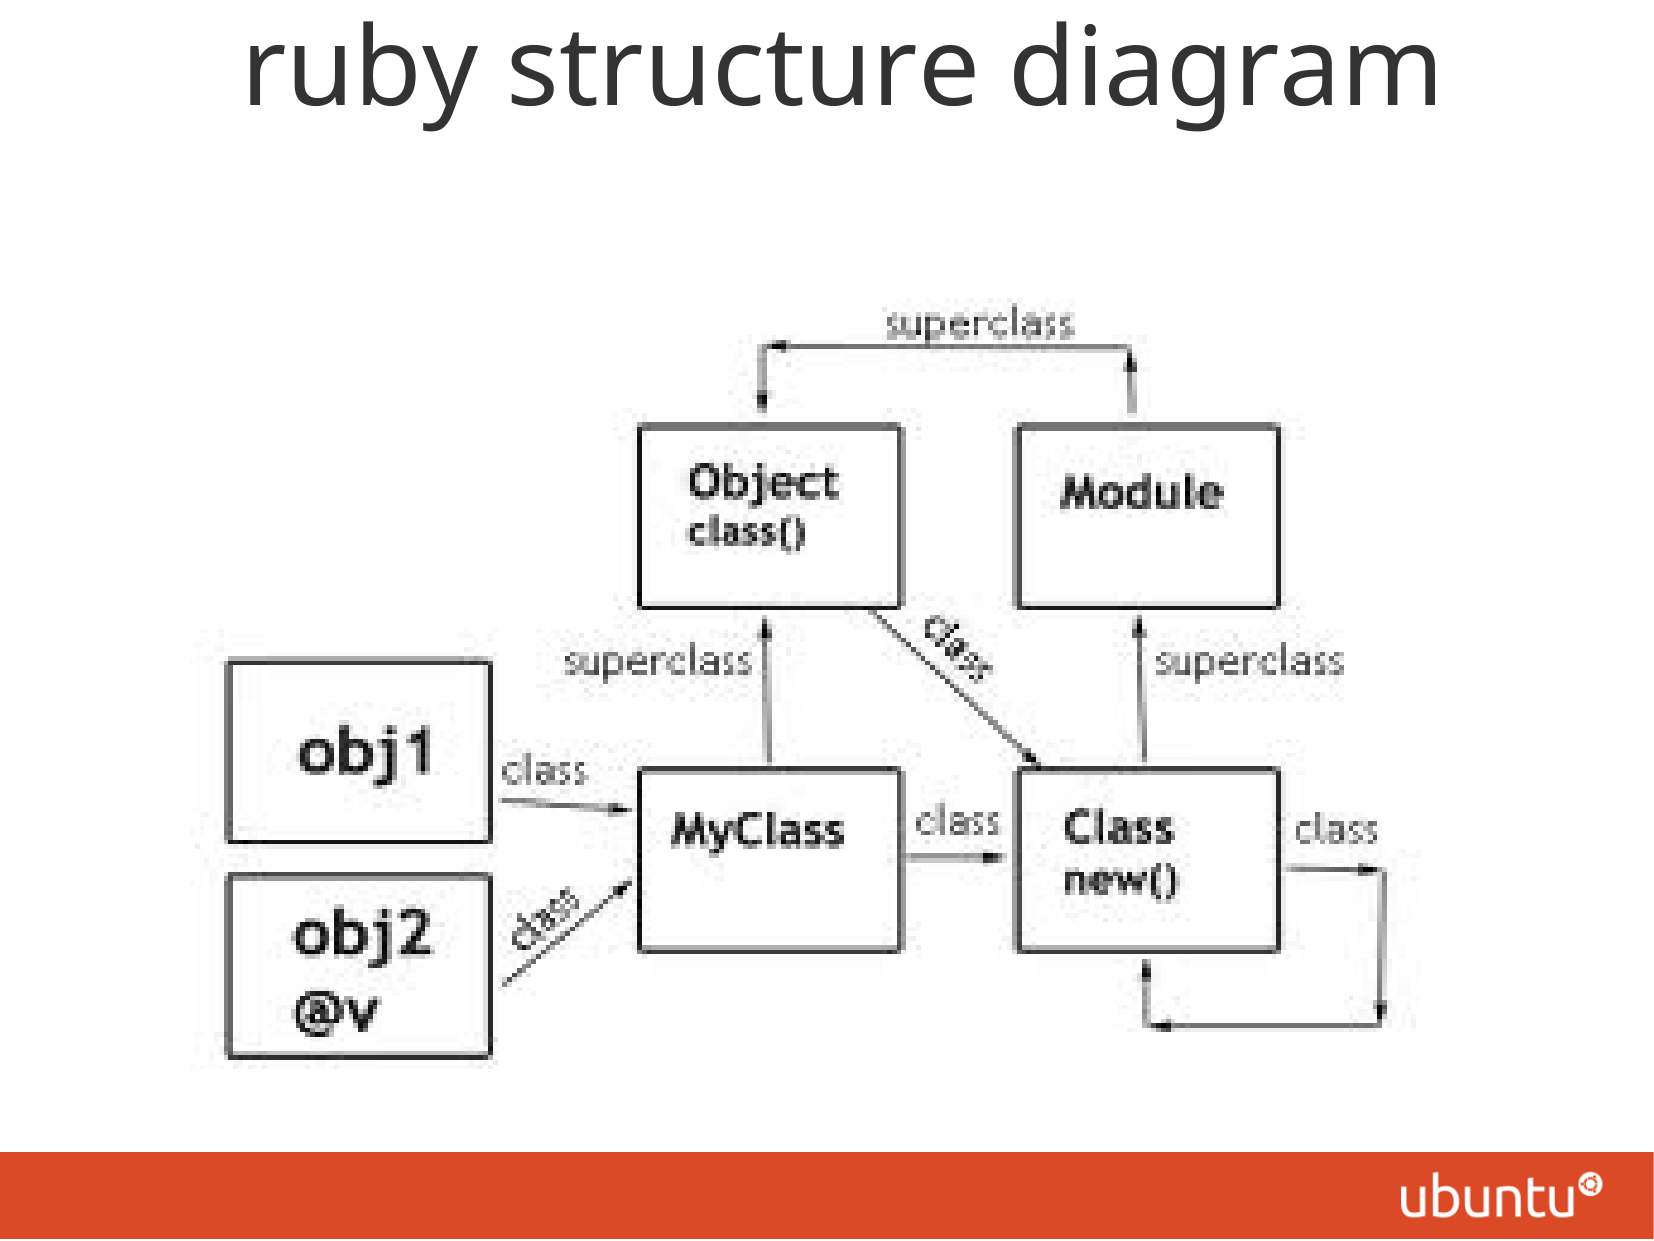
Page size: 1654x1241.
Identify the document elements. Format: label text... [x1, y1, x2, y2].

picture [75, 262, 1426, 1088]
picture [0, 1152, 1654, 1239]
title ruby structure diagram [73, 0, 1613, 141]
